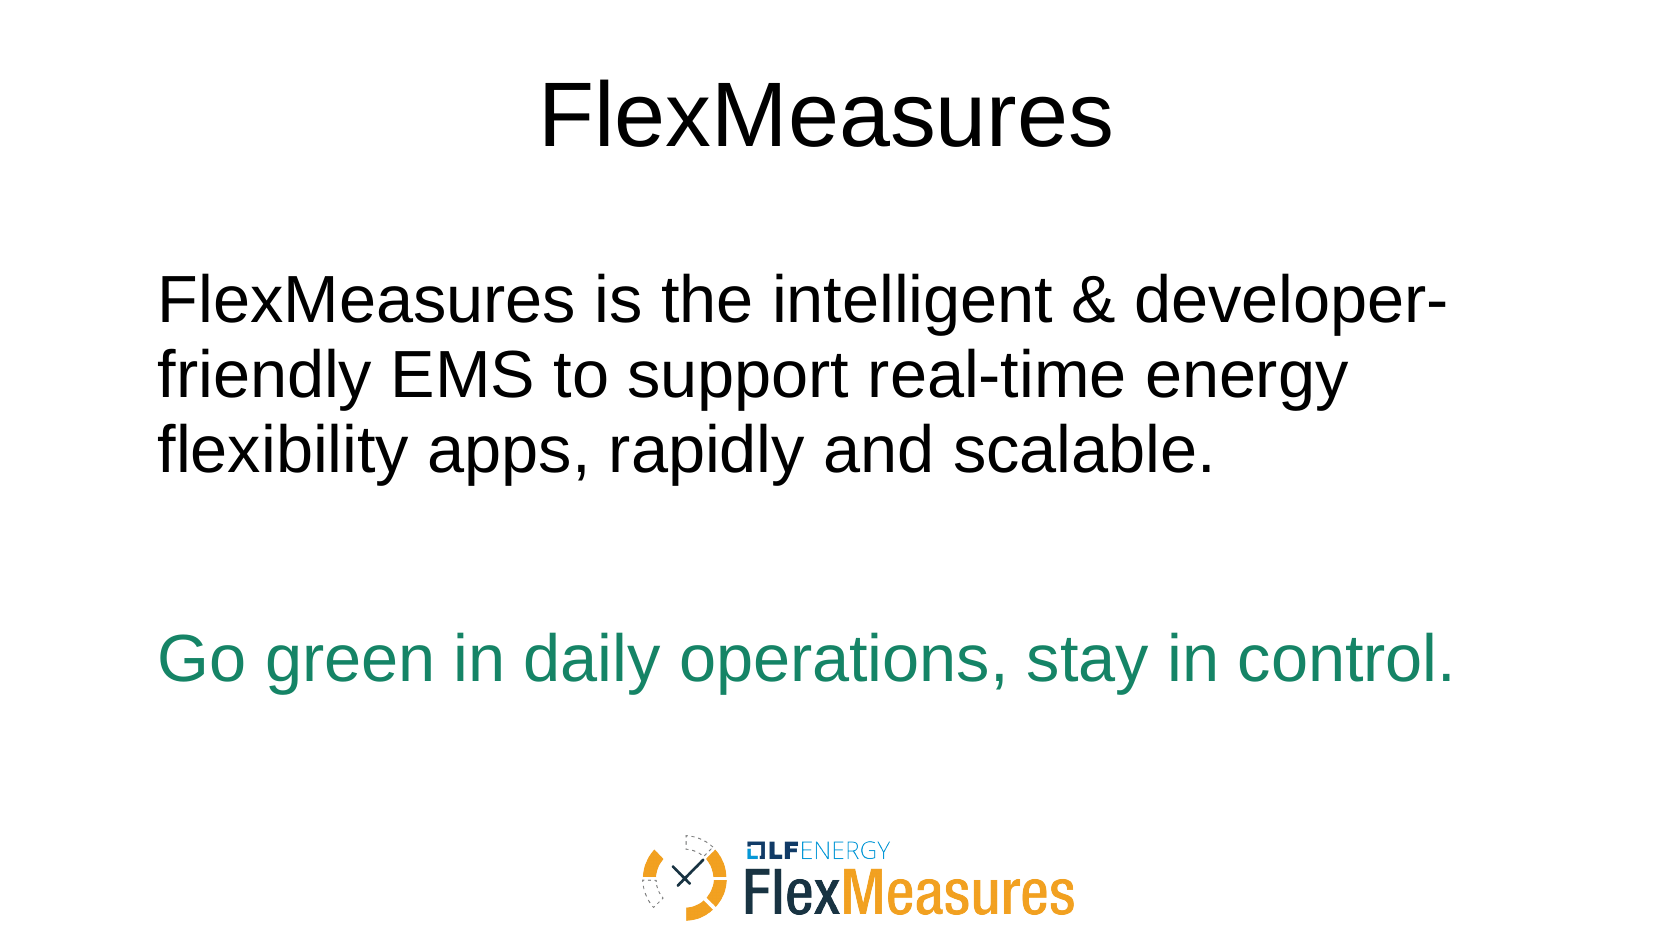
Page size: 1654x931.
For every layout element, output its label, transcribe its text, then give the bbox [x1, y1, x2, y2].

title FlexMeasures [82, 37, 1571, 193]
list FlexMeasures is the intelligent & developer-friendly EMS to support real-time energy flexibility apps, rapidly and scalable. Go green in daily operations, stay in control. [86, 262, 1576, 802]
picture [642, 835, 1074, 921]
